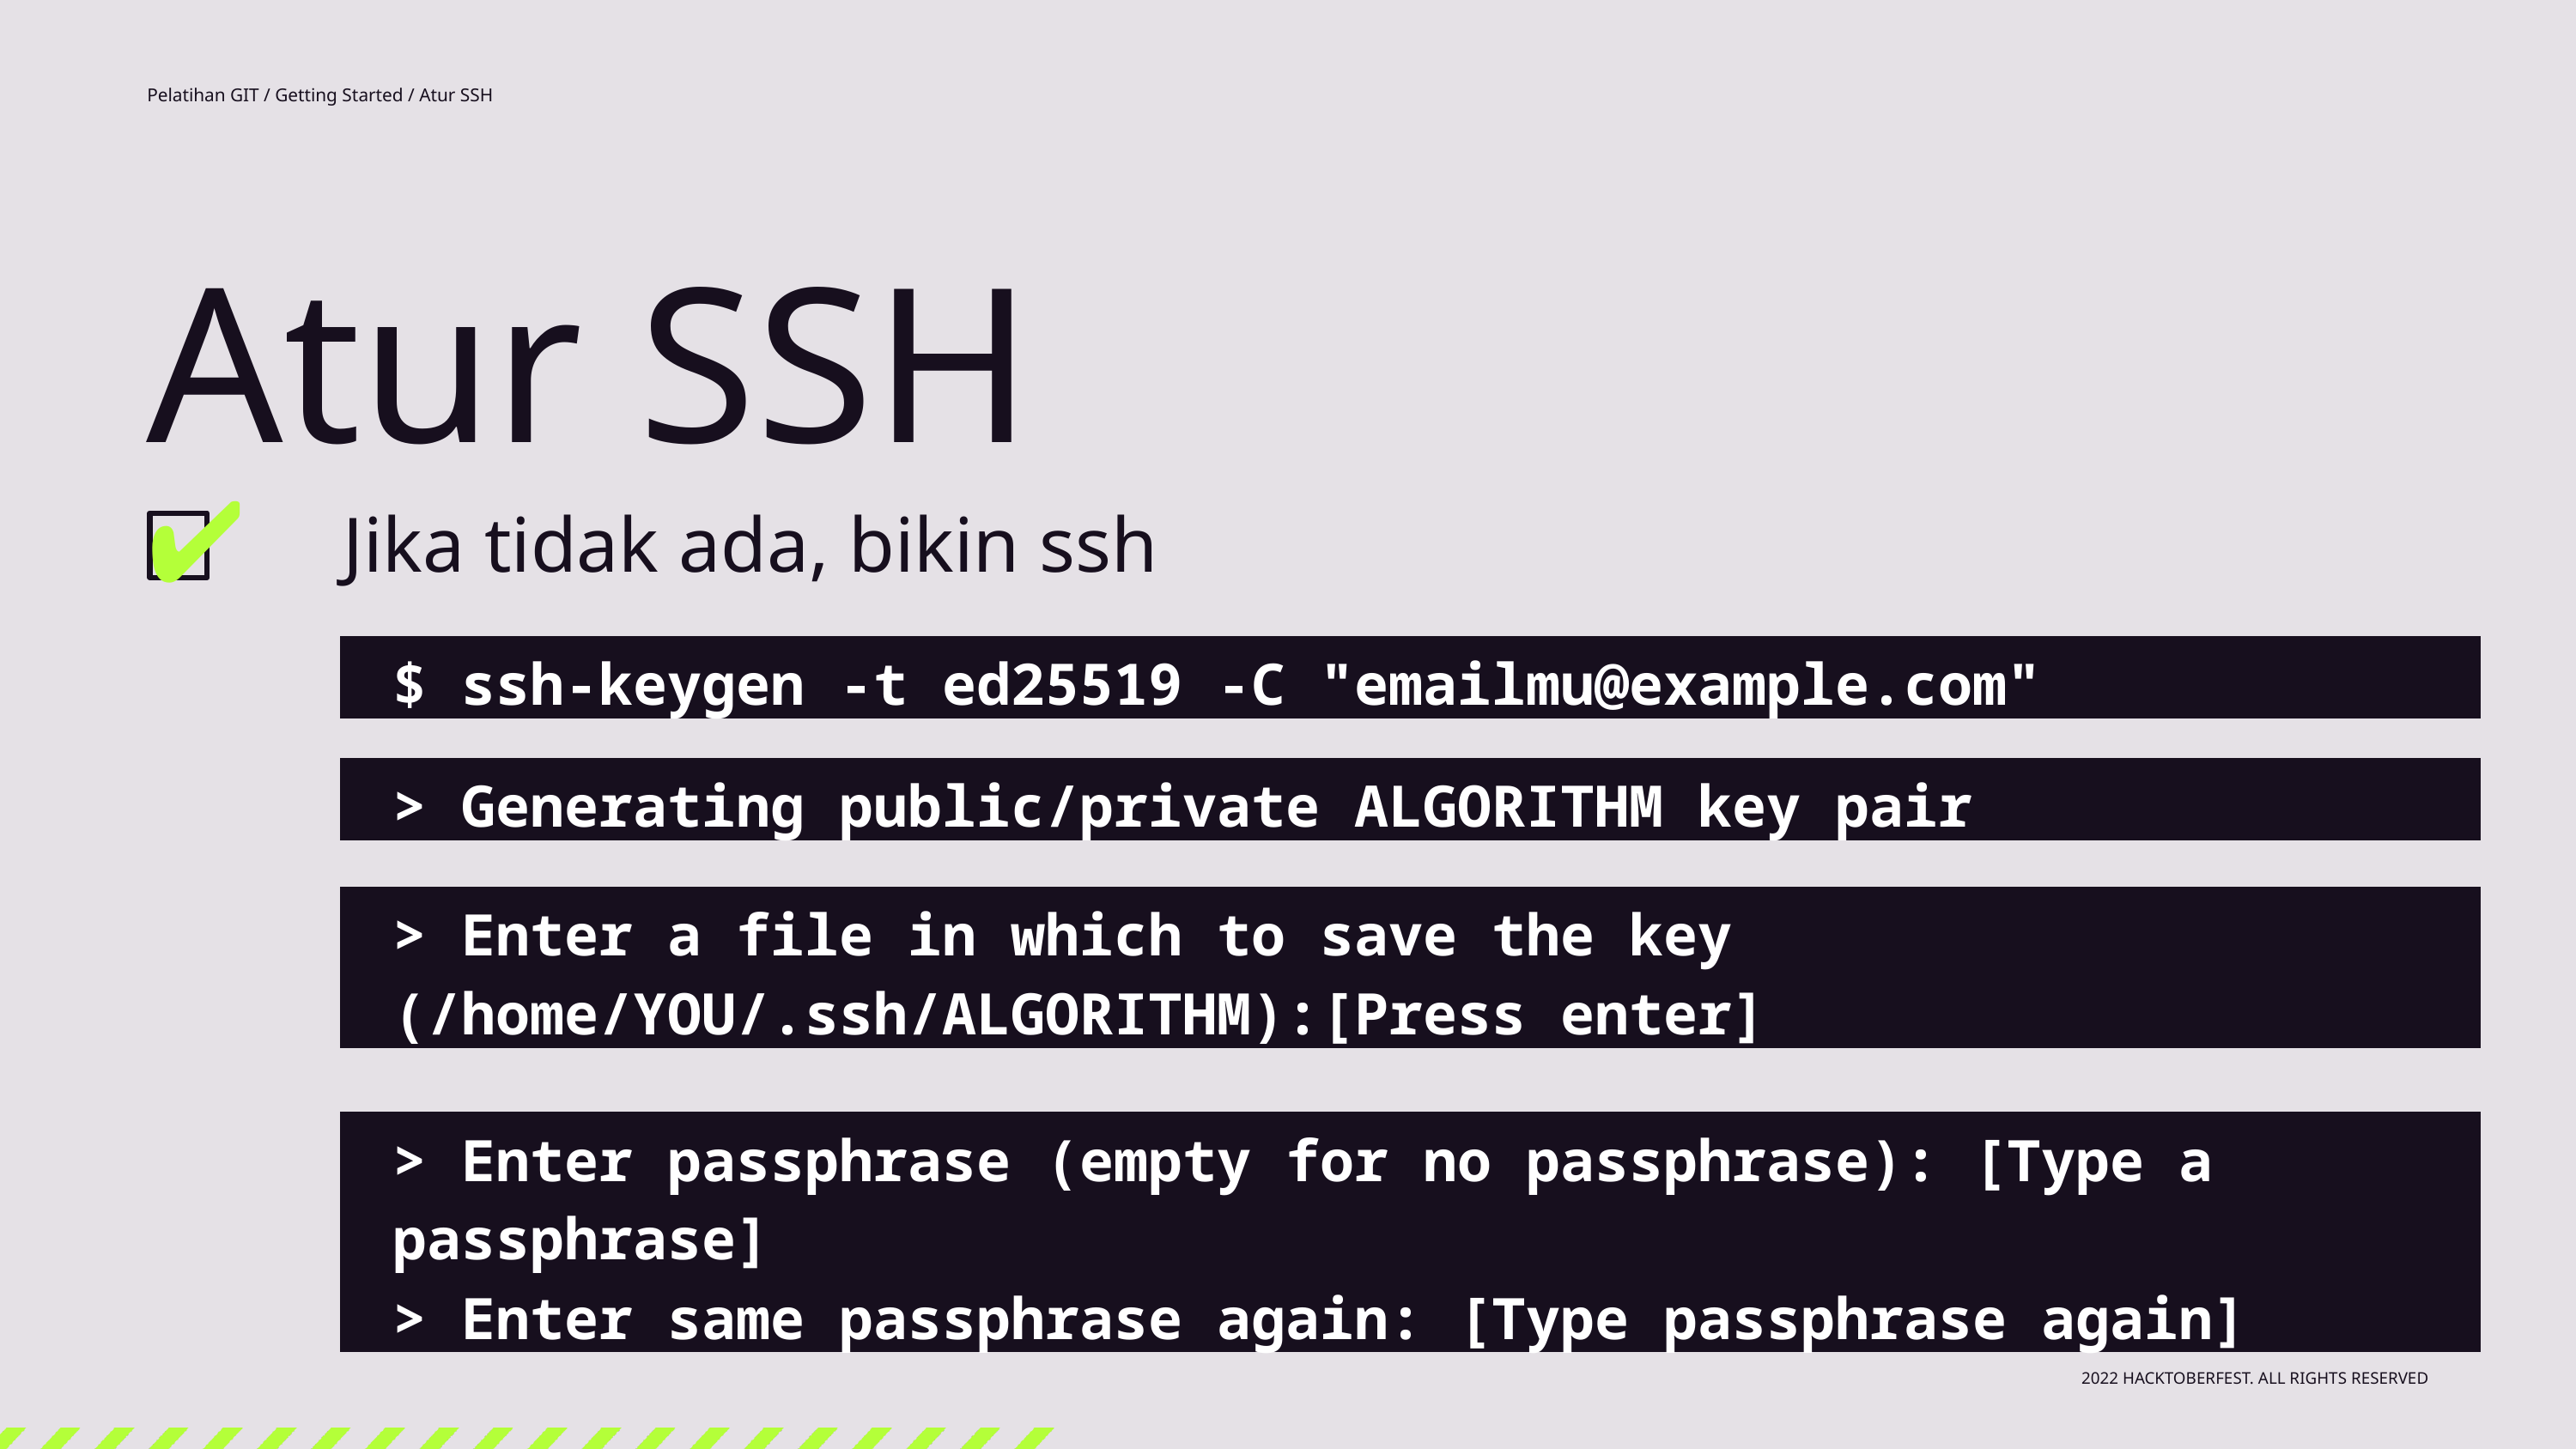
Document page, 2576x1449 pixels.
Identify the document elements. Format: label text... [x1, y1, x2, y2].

text_box Pelatihan GIT / Getting Started / Atur SSH [147, 68, 612, 106]
text_box Atur SSH [133, 206, 1234, 477]
text_box > Generating public/private ALGORITHM key pair [341, 759, 2480, 840]
text_box Jika tidak ada, bikin ssh [343, 475, 1953, 588]
picture [0, 1428, 1054, 1449]
text_box  [149, 477, 215, 609]
text_box $ ssh-keygen -t ed25519 -C "emailmu@example.com" [341, 637, 2480, 718]
text_box 2022 HACKTOBERFEST. ALL RIGHTS RESERVED [1978, 1361, 2429, 1387]
text_box > Enter passphrase (empty for no passphrase): [Type a passphrase] > Enter same passphrase again: [Type passphrase again] [341, 1113, 2480, 1351]
text_box > Enter a file in which to save the key (/home/YOU/.ssh/ALGORITHM):[Press enter] [341, 888, 2480, 1047]
